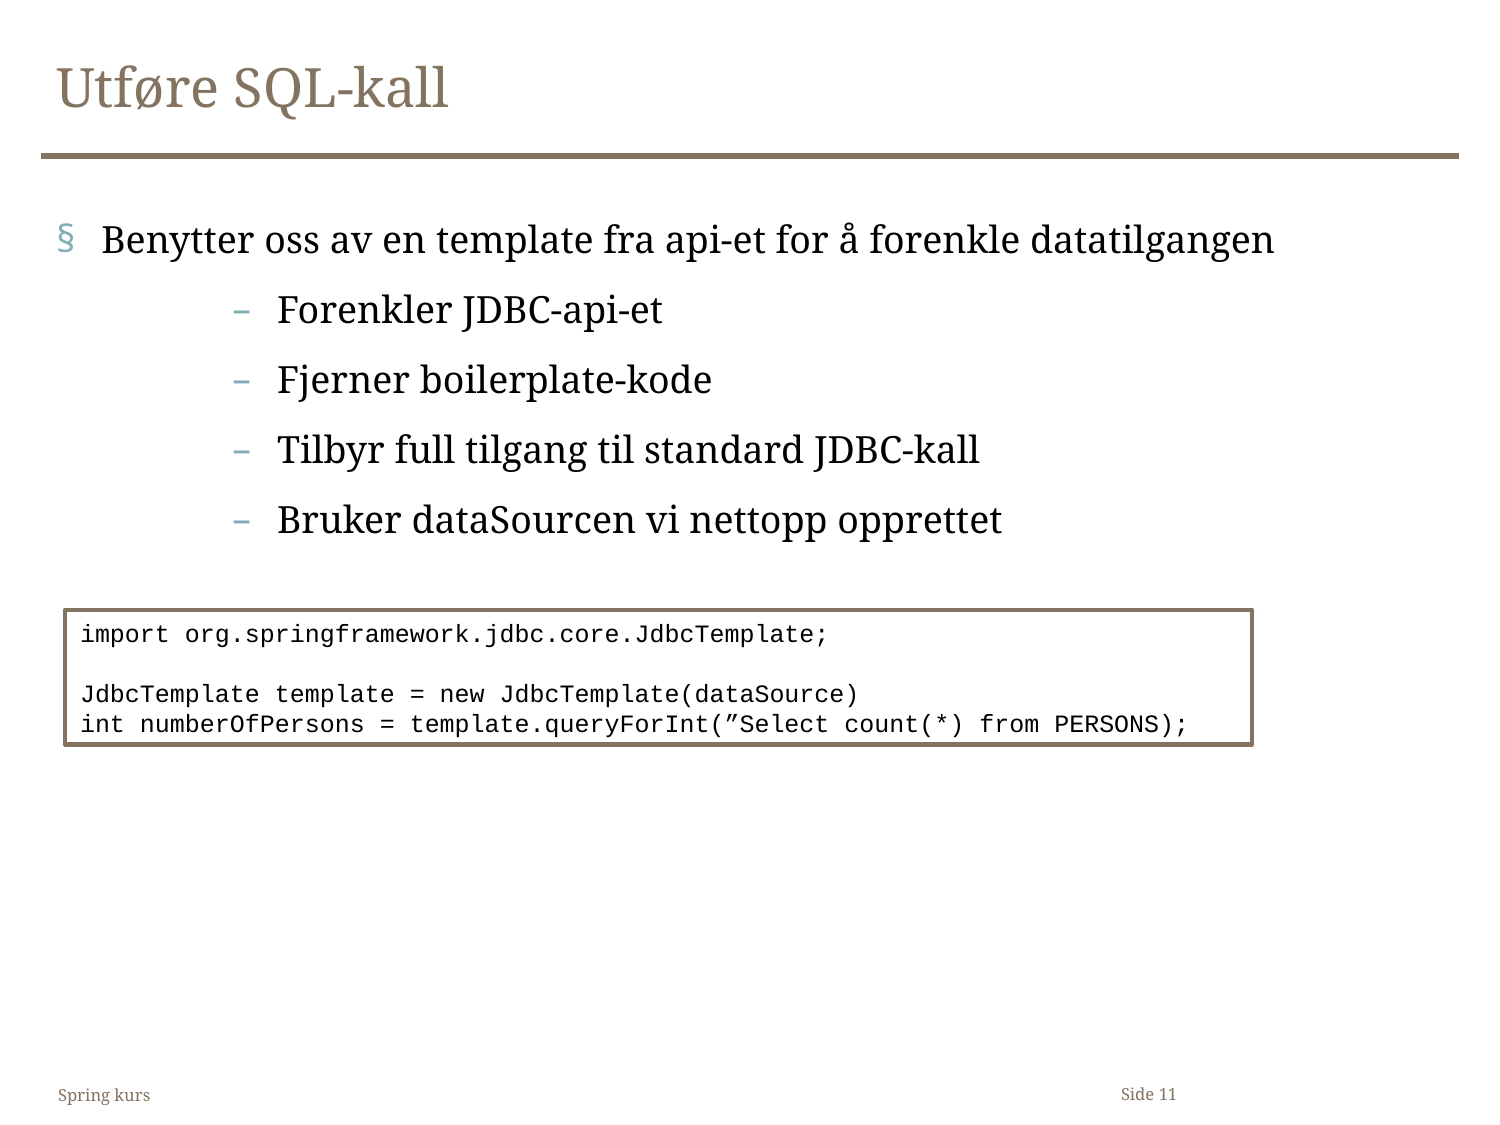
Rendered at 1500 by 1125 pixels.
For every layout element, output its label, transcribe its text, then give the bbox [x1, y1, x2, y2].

title Utføre SQL-kall [40, 27, 1459, 146]
list Benytter oss av en template fra api-et for å forenkle datatilgangen Forenkler JDBC-api-et Fjerner boilerplate-kode Tilbyr full tilgang til standard JDBC-kall Bruker dataSourcen vi nettopp opprettet [41, 208, 1455, 1005]
text_box Side <number> [1105, 1065, 1457, 1125]
text_box Spring kurs [43, 1065, 751, 1125]
text_box import org.springframework.jdbc.core.JdbcTemplate; JdbcTemplate template = new JdbcTemplate(dataSource) int numberOfPersons = template.queryForInt(”Select count(*) from PERSONS); [64, 609, 1253, 745]
